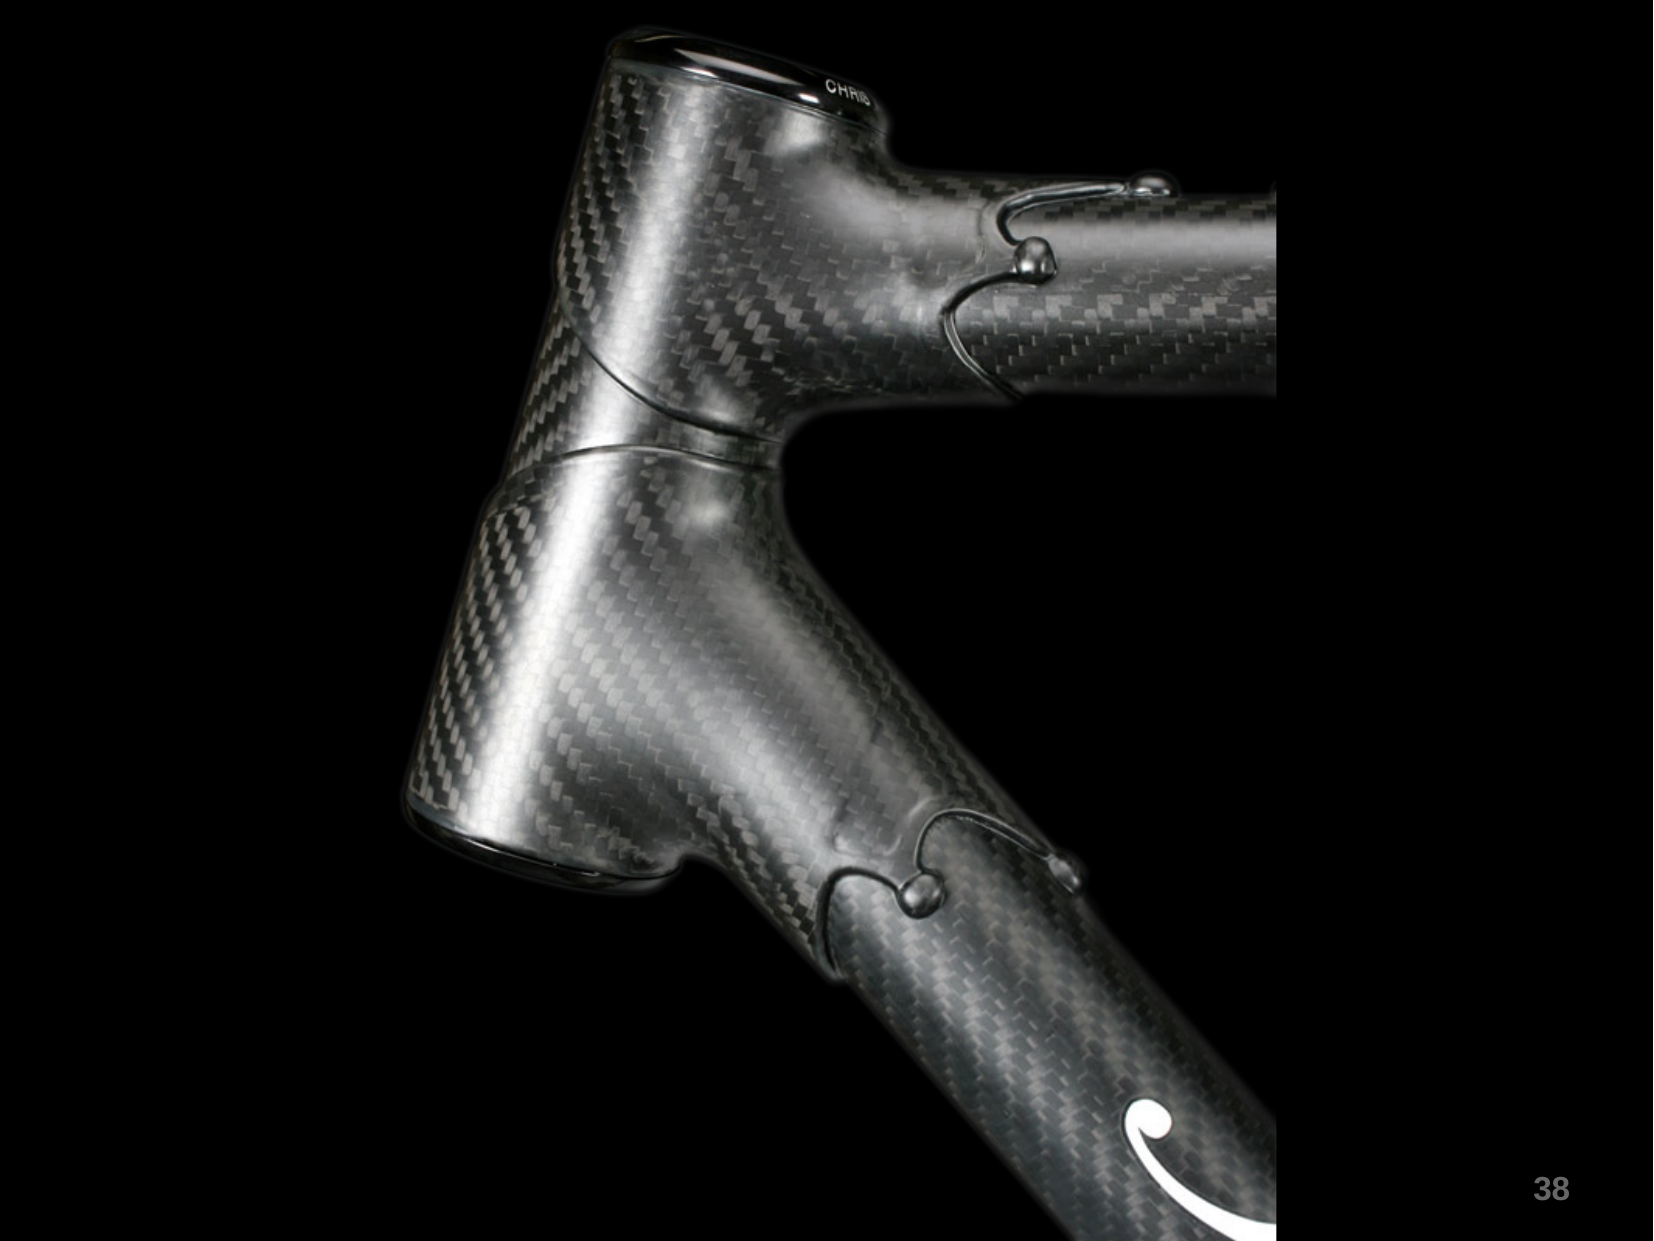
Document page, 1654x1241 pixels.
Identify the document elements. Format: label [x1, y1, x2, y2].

picture [376, 0, 1277, 1241]
